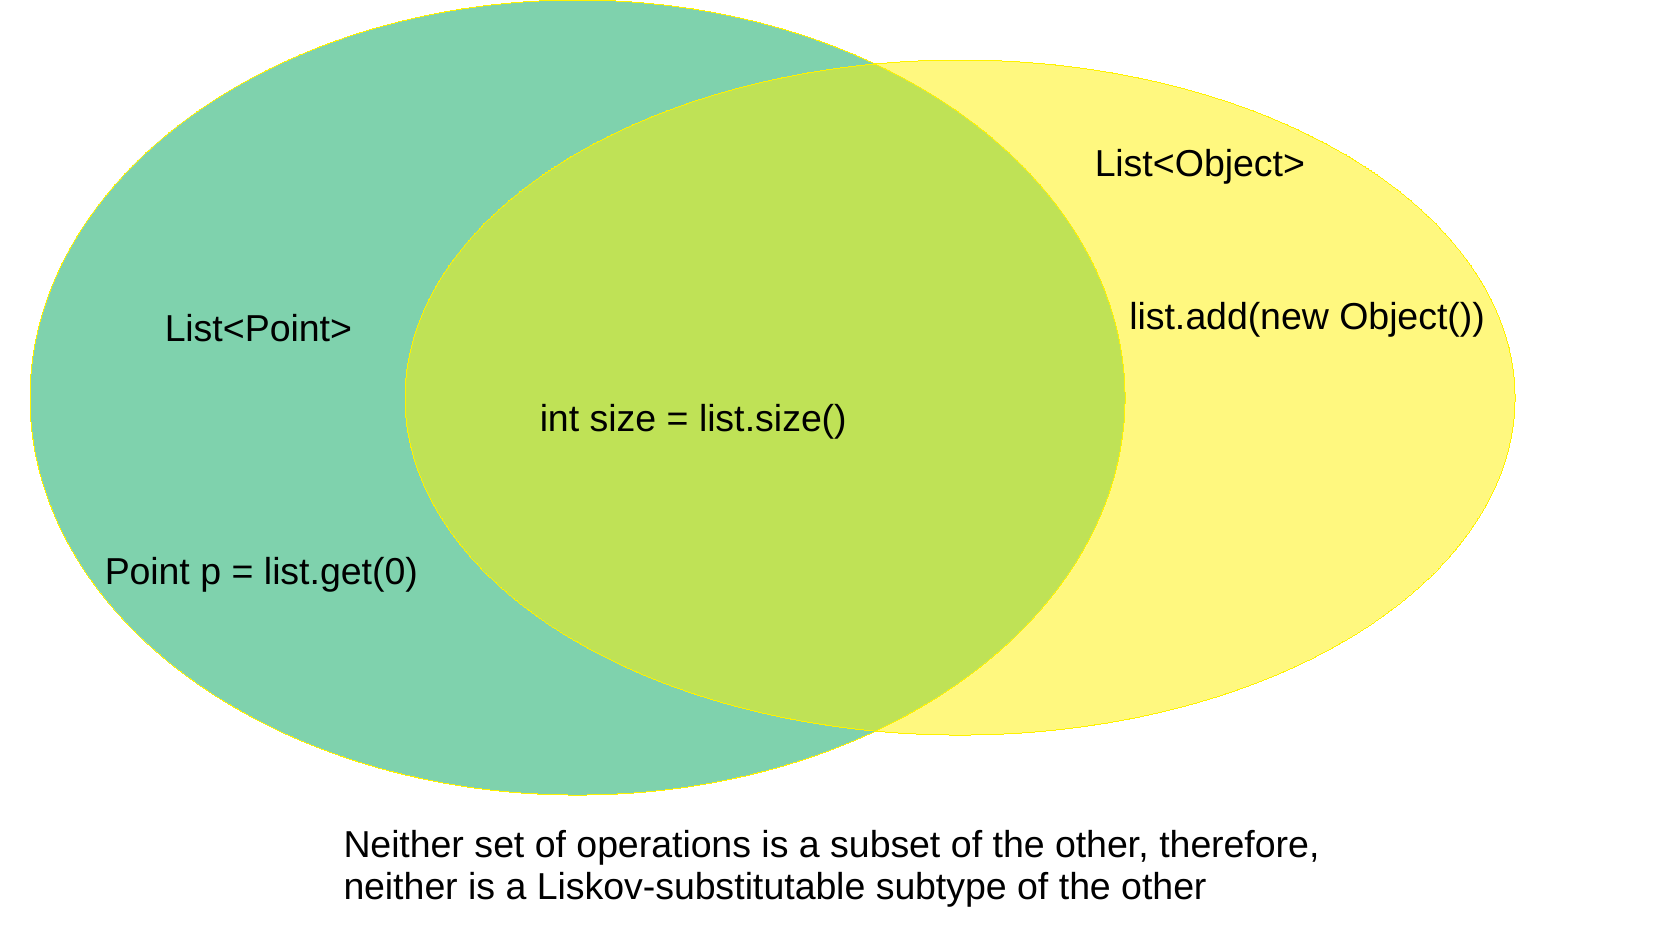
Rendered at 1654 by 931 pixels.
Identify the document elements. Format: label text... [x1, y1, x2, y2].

text_box Neither set of operations is a subset of the other, therefore, neither is a Liskov-substitutable subtype of the other [328, 816, 1336, 916]
text_box list.add(new Object()) [1114, 288, 1501, 346]
text_box List<Object> [1080, 135, 1321, 192]
text_box [30, 0, 1516, 796]
text_box Point p = list.get(0) [90, 543, 434, 601]
text_box List<Point> [150, 300, 368, 357]
text_box int size = list.size() [525, 390, 862, 447]
